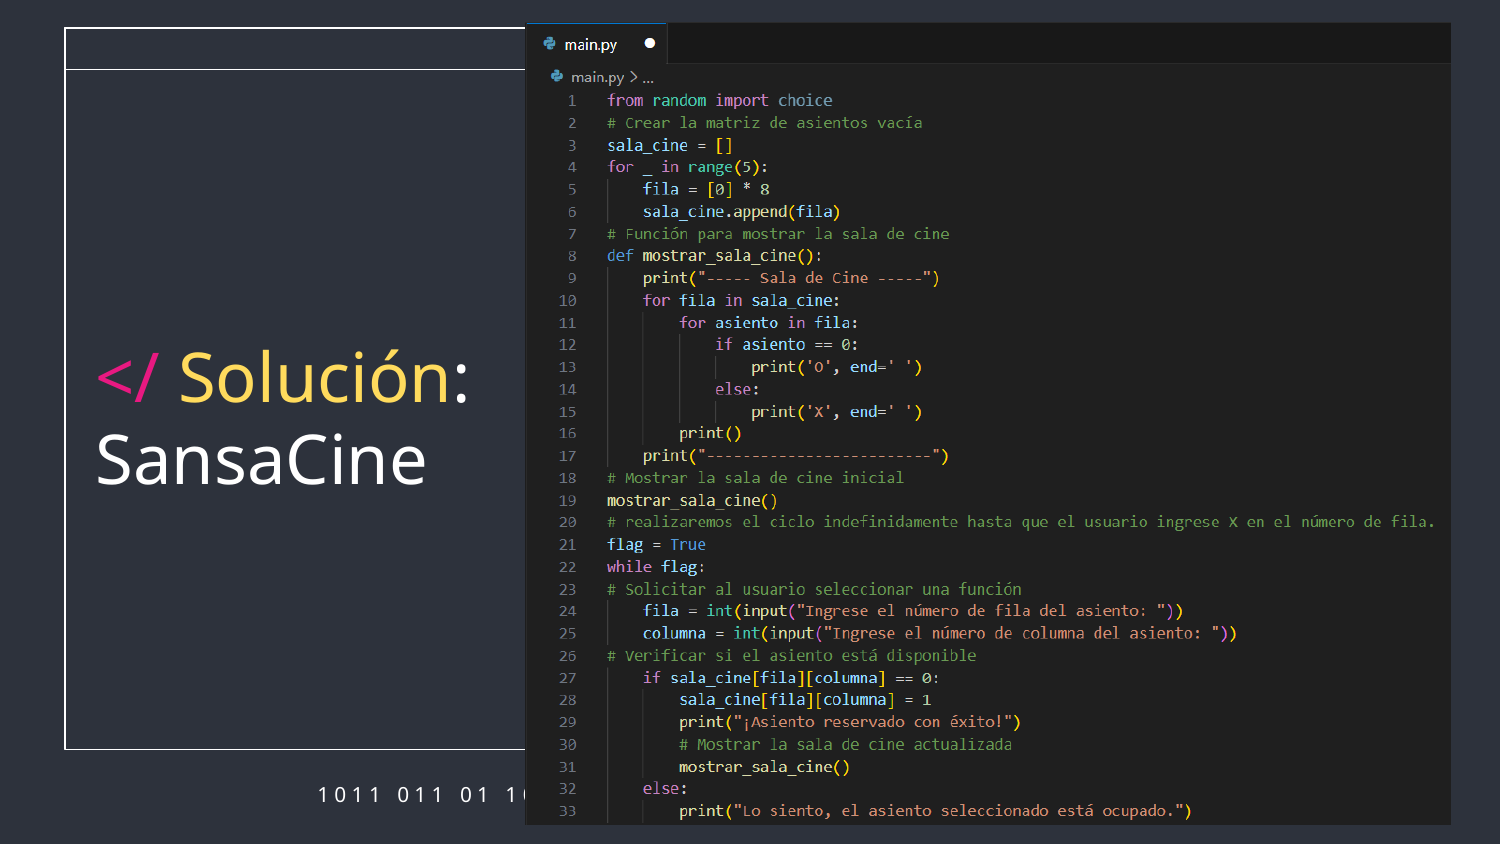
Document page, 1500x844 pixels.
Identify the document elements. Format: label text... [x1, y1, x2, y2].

title </ Solución: SansaCine [80, 318, 525, 413]
picture [525, 22, 1451, 826]
